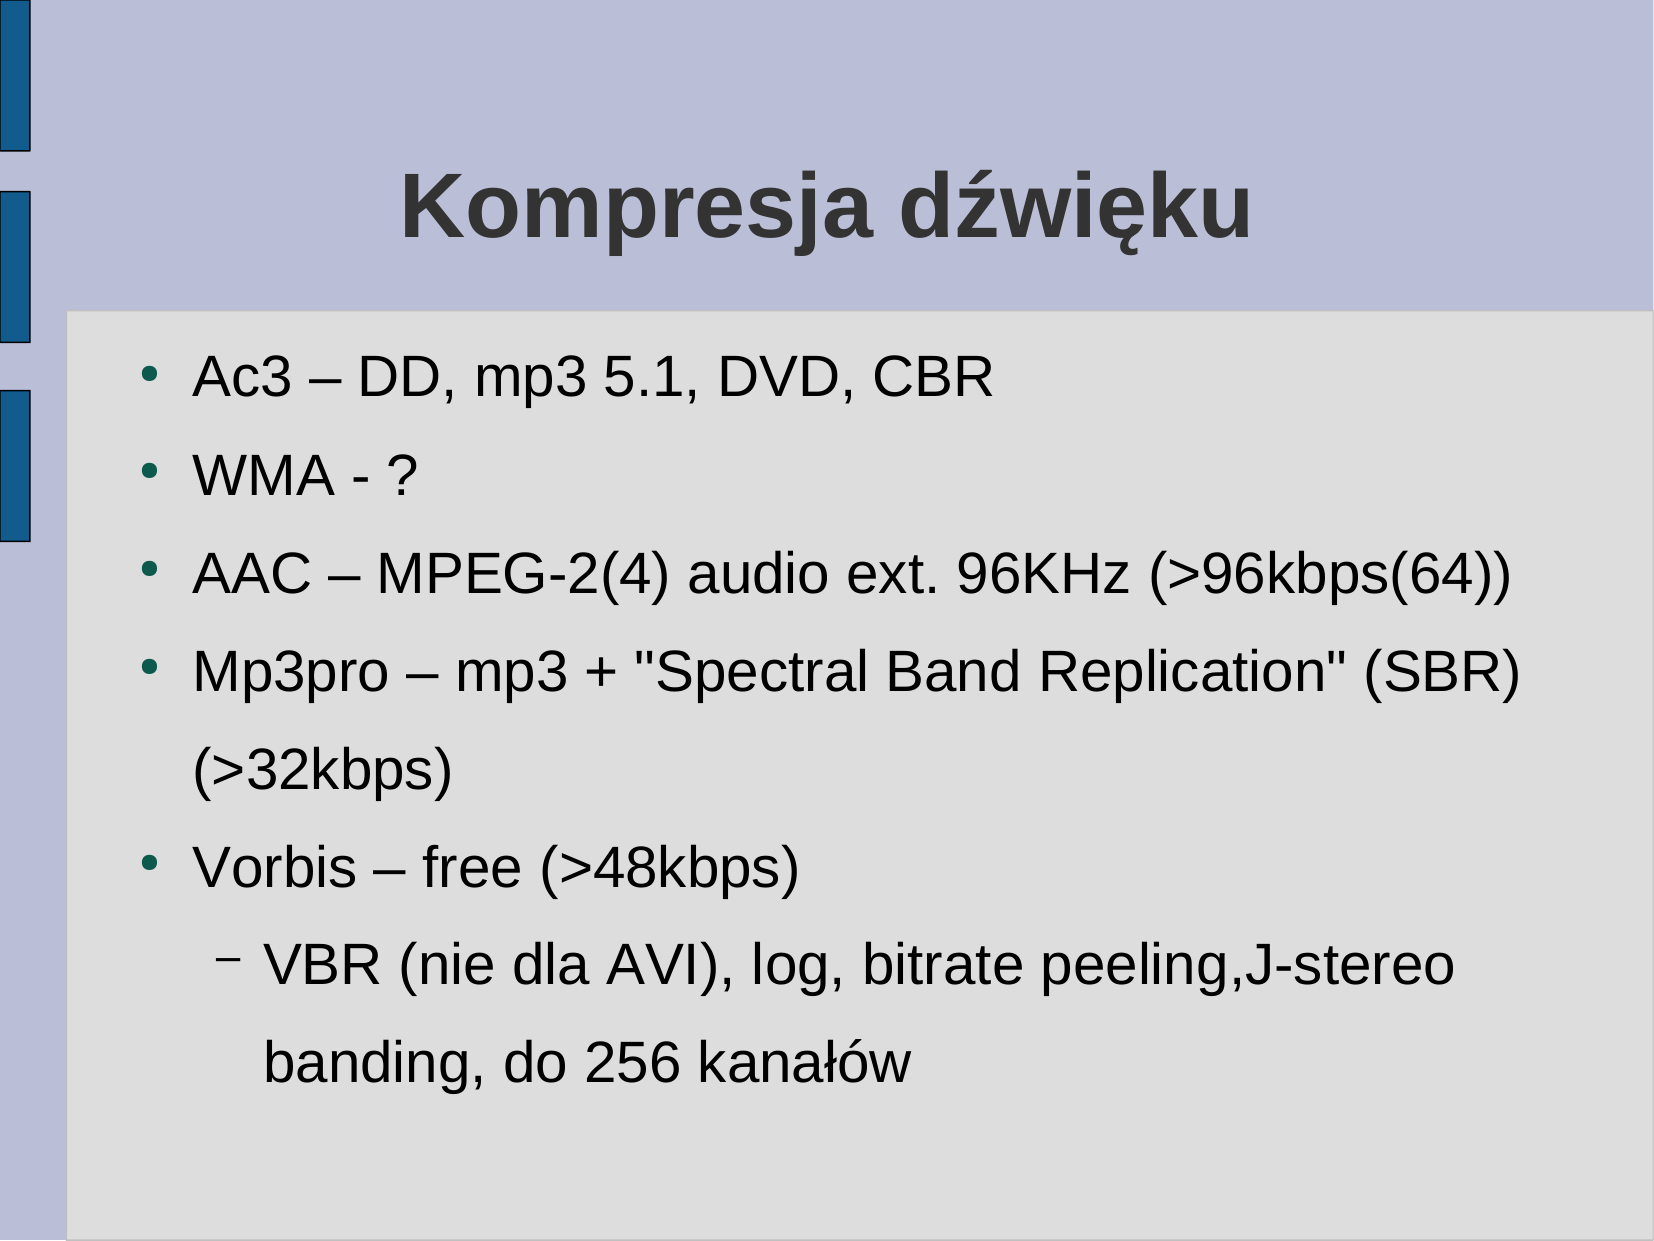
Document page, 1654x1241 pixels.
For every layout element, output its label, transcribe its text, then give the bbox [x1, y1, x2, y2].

list Ac3 – DD, mp3 5.1, DVD, CBR WMA - ? AAC – MPEG-2(4) audio ext. 96KHz (>96kbps(64)) Mp3pro – mp3 + "Spectral Band Replication" (SBR) (>32kbps) Vorbis – free (>48kbps) VBR (nie dla AVI), log, bitrate peeling,J-stereo banding, do 256 kanałów [121, 344, 1534, 1127]
title Kompresja dźwięku [121, 102, 1534, 311]
